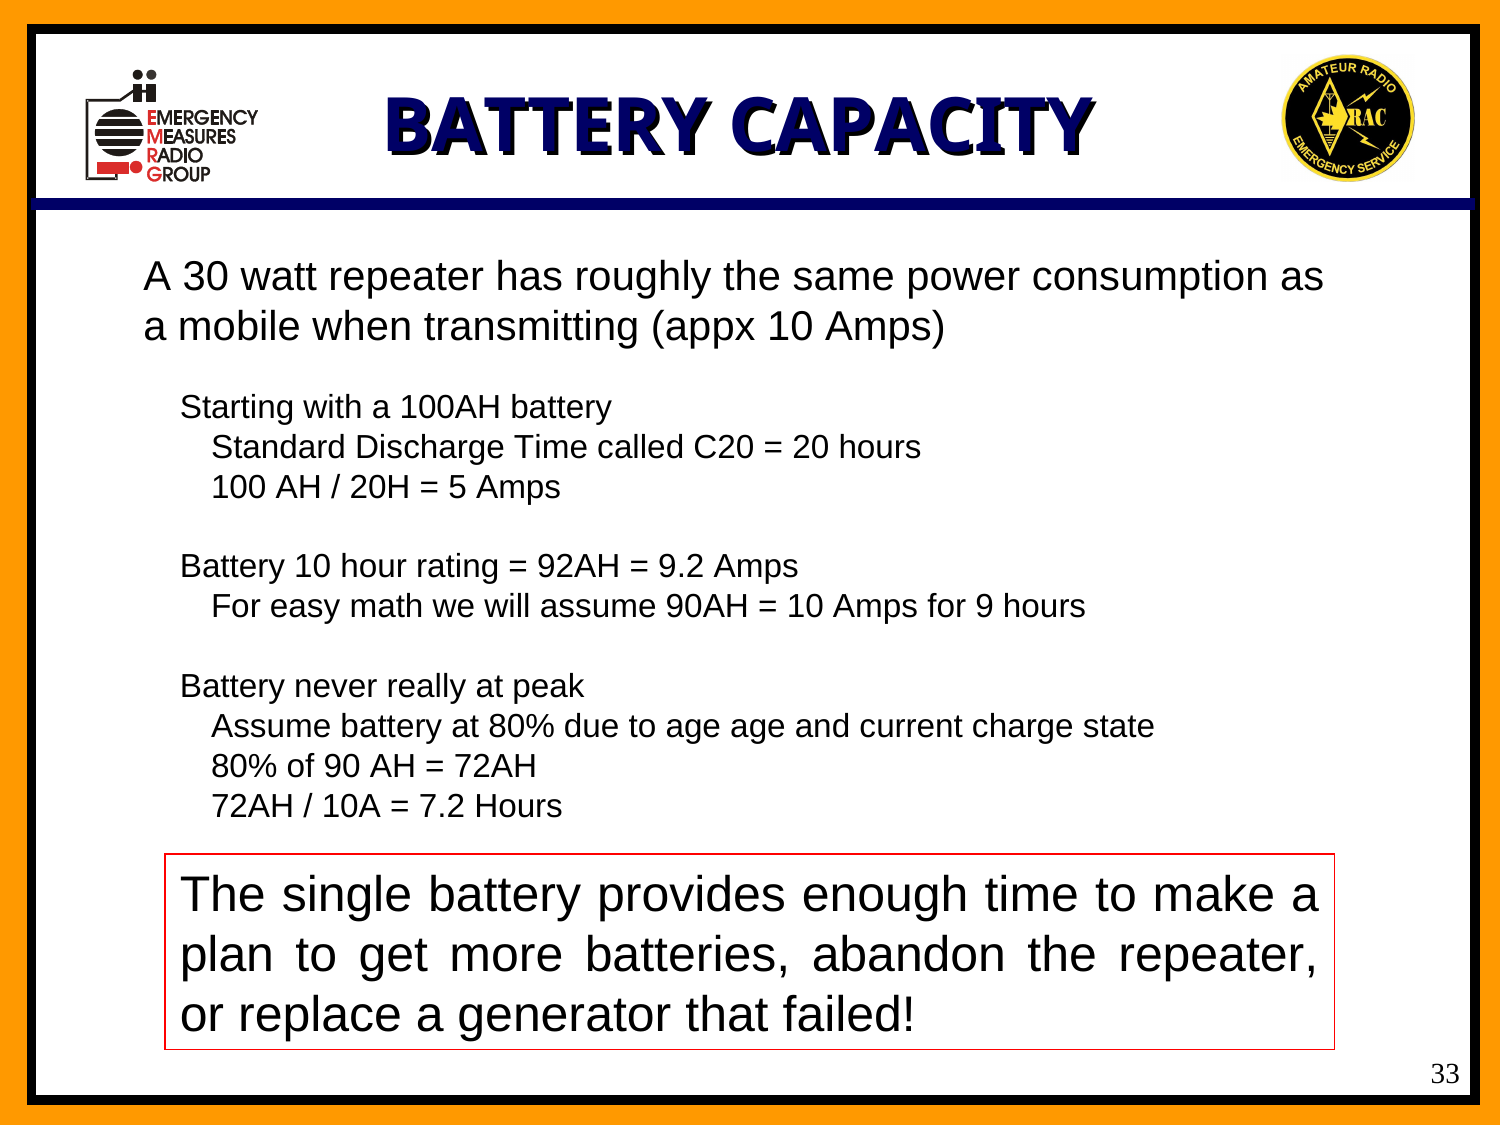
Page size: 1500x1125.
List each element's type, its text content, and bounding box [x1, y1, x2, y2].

text_box Starting with a 100AH battery Standard Discharge Time called C20 = 20 hours 100 AH / 20H = 5 Amps Battery 10 hour rating = 92AH = 9.2 Amps For easy math we will assume 90AH = 10 Amps for 9 hours Battery never really at peak Assume battery at 80% due to age age and current charge state 80% of 90 AH = 72AH 72AH / 10A = 7.2 Hours [165, 377, 1225, 832]
text_box A 30 watt repeater has roughly the same power consumption as a mobile when transmitting (appx 10 Amps) [128, 241, 1353, 357]
text_box BATTERY CAPACITY [251, 68, 1225, 174]
picture [1281, 54, 1415, 182]
text_box The single battery provides enough time to make a plan to get more batteries, abandon the repeater, or replace a generator that failed! [165, 853, 1335, 1050]
